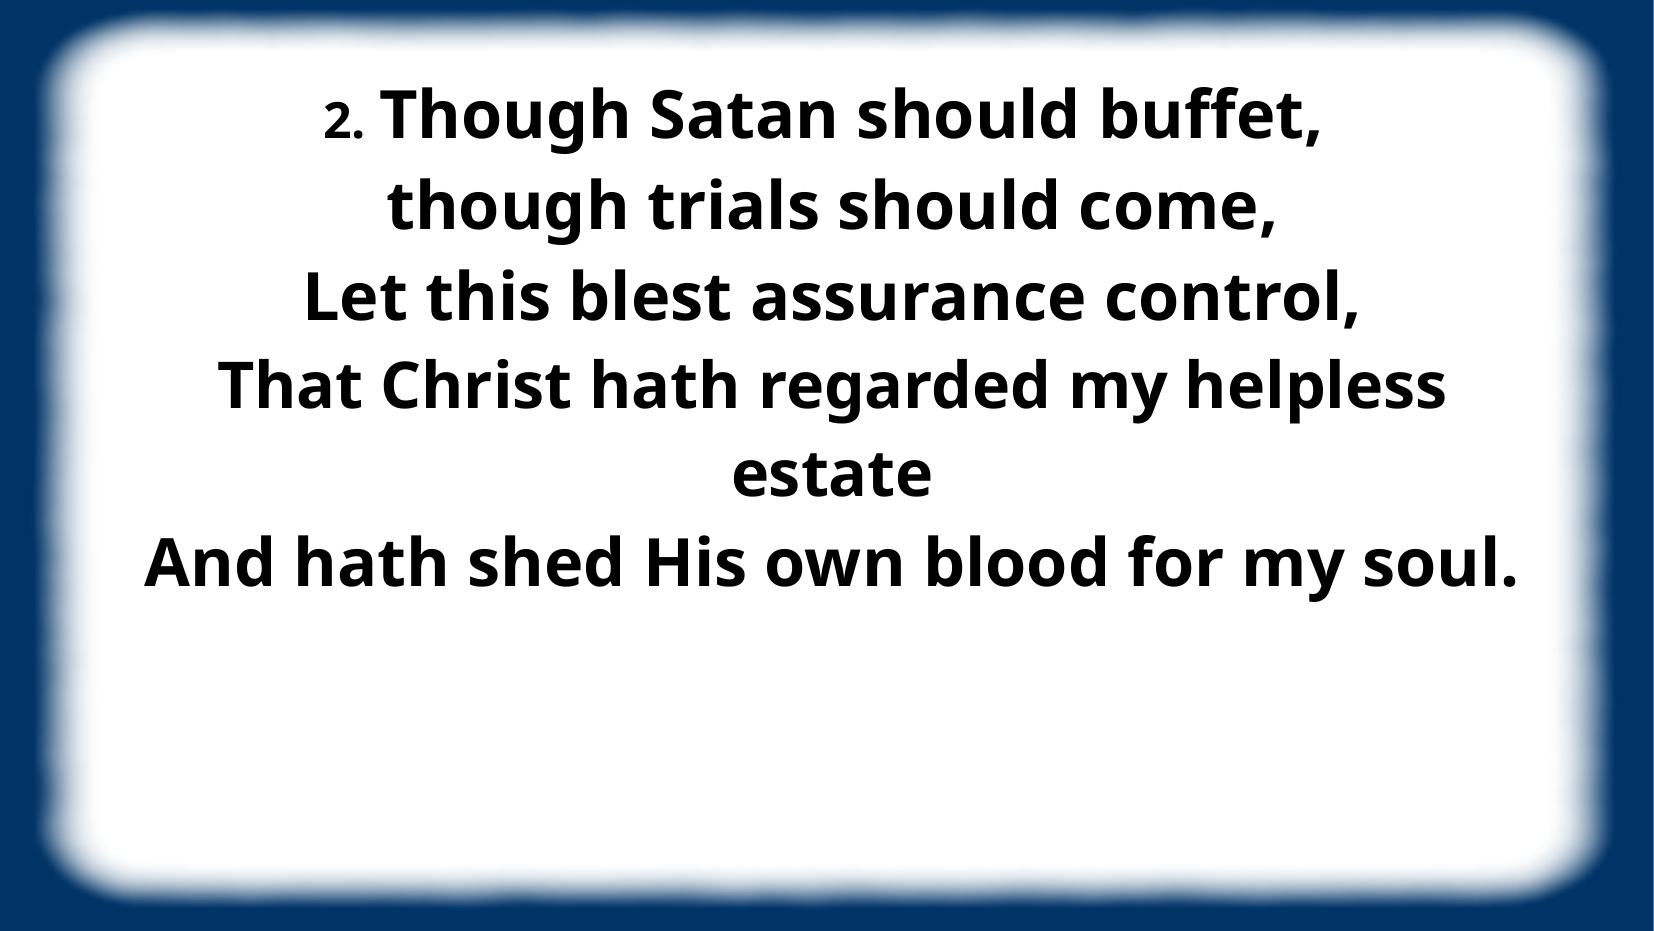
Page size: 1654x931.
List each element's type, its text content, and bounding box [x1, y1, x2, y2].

picture [0, 0, 1654, 931]
text_box 2. Though Satan should buffet, though trials should come, Let this blest assurance control, That Christ hath regarded my helpless estate And hath shed His own blood for my soul. [120, 60, 1546, 516]
